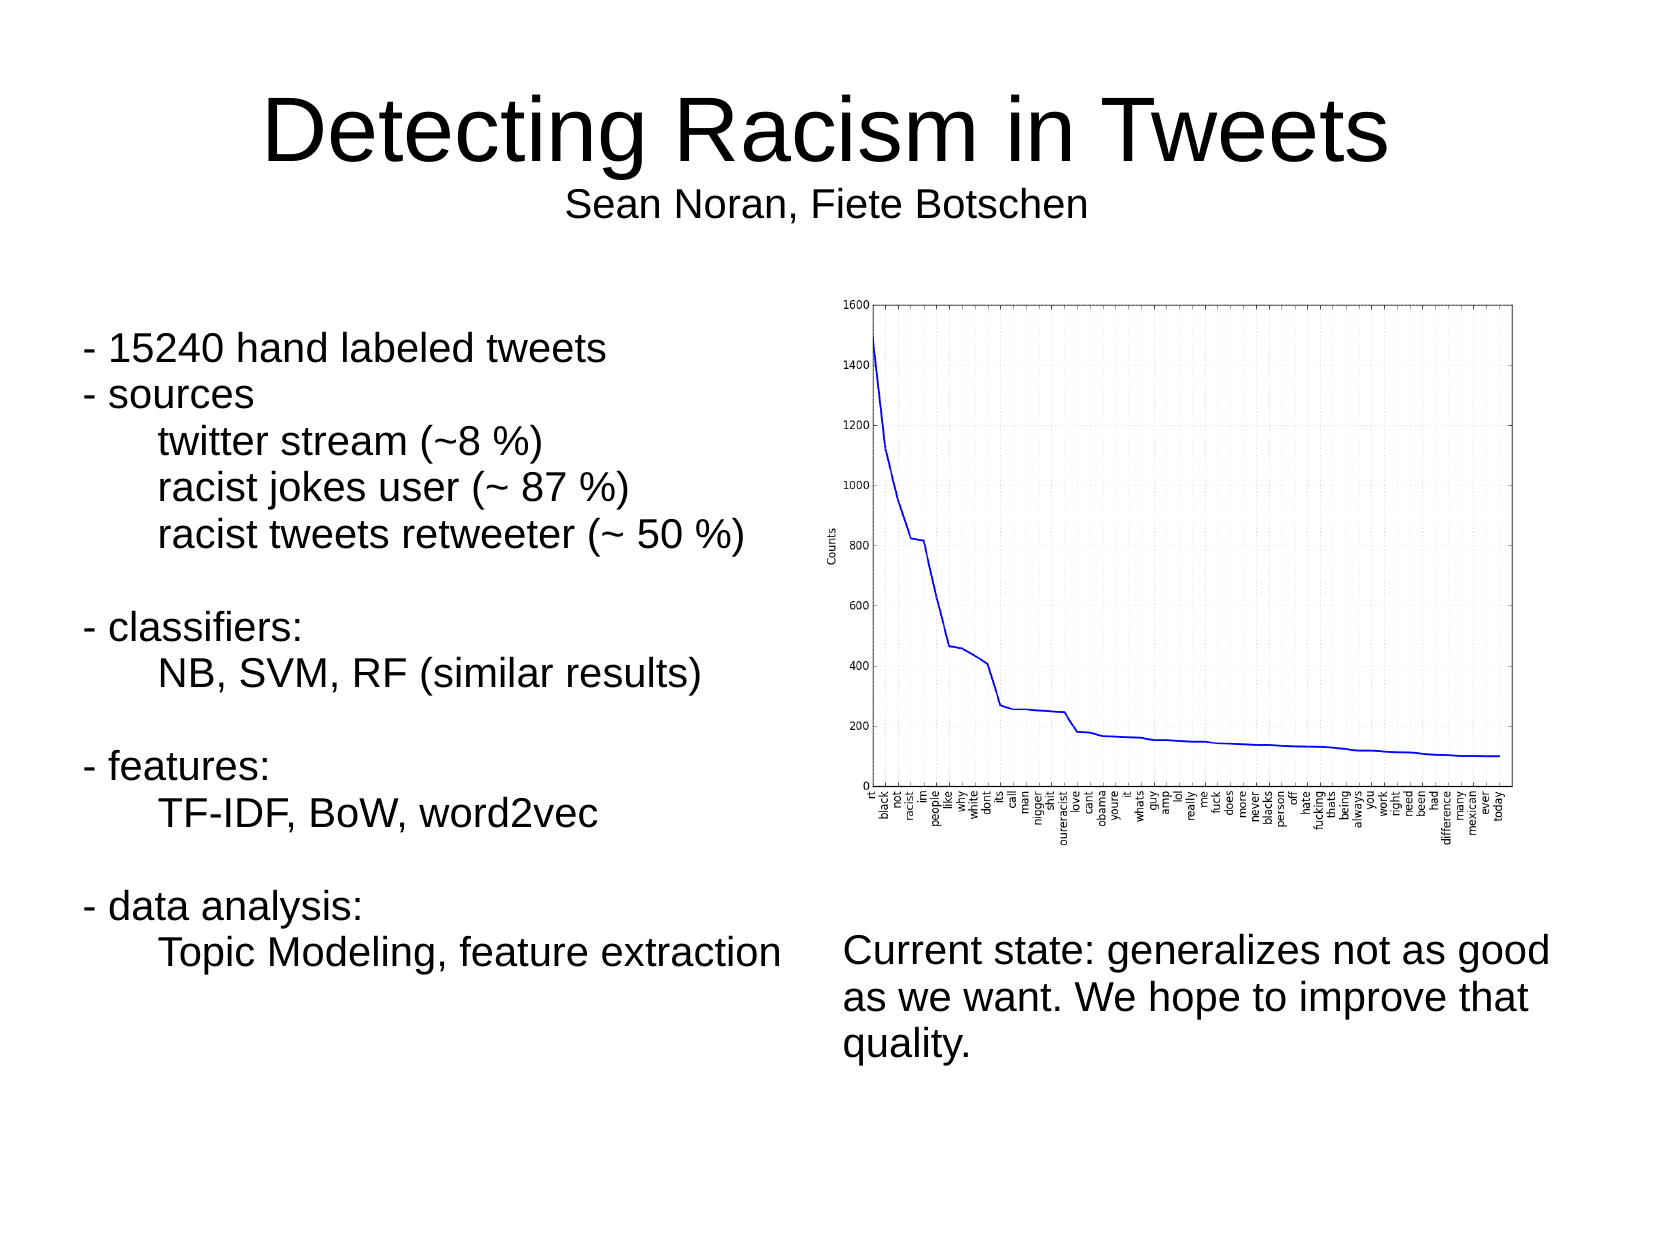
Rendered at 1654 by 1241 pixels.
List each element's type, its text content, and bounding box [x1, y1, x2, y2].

title Detecting Racism in Tweets Sean Noran, Fiete Botschen [82, 49, 1571, 257]
text_box Current state: generalizes not as good as we want. We hope to improve that quality. [842, 907, 1601, 1087]
subtitle - 15240 hand labeled tweets - sources twitter stream (~8 %) racist jokes user (~ 87 %) racist tweets retweeter (~ 50 %) - classifiers: NB, SVM, RF (similar results) - features: TF-IDF, BoW, word2vec - data analysis: Topic Modeling, feature extraction [82, 290, 841, 1010]
picture [769, 245, 1594, 846]
